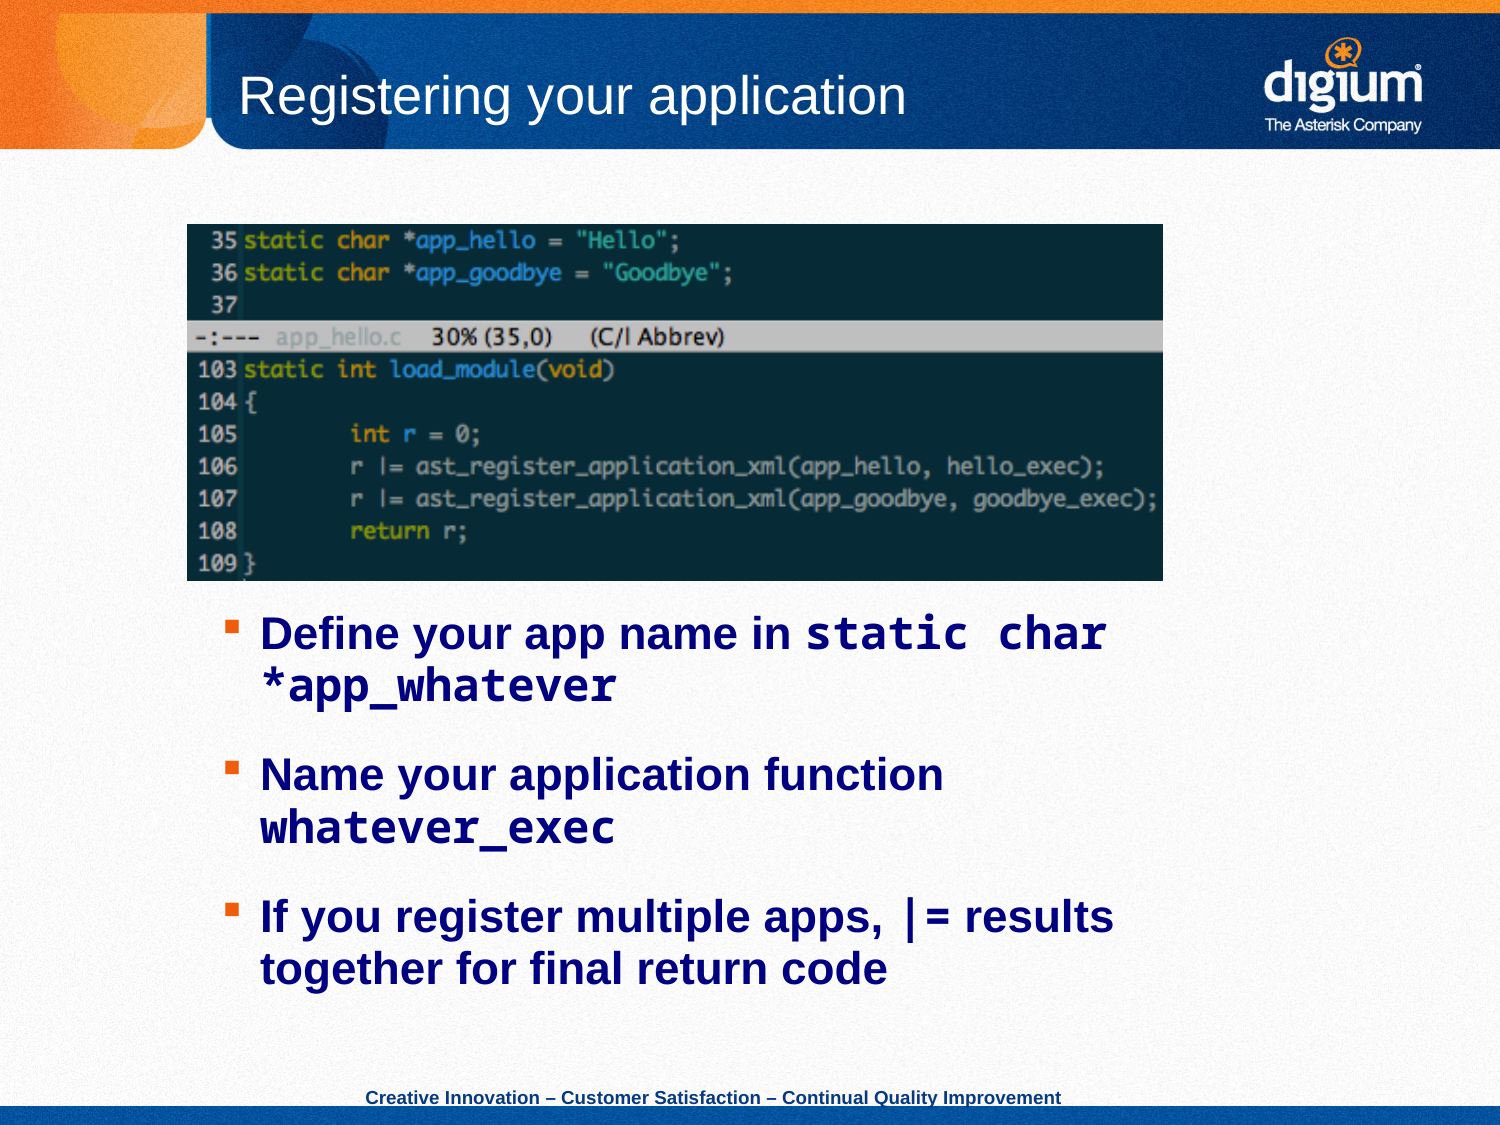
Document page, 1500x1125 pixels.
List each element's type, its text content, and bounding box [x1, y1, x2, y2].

list Define your app name in static char *app_whatever Name your application function whatever_exec If you register multiple apps, |= results together for final return code [206, 600, 1301, 1013]
title Registering your application [238, 27, 1243, 127]
picture [0, 0, 1500, 1125]
